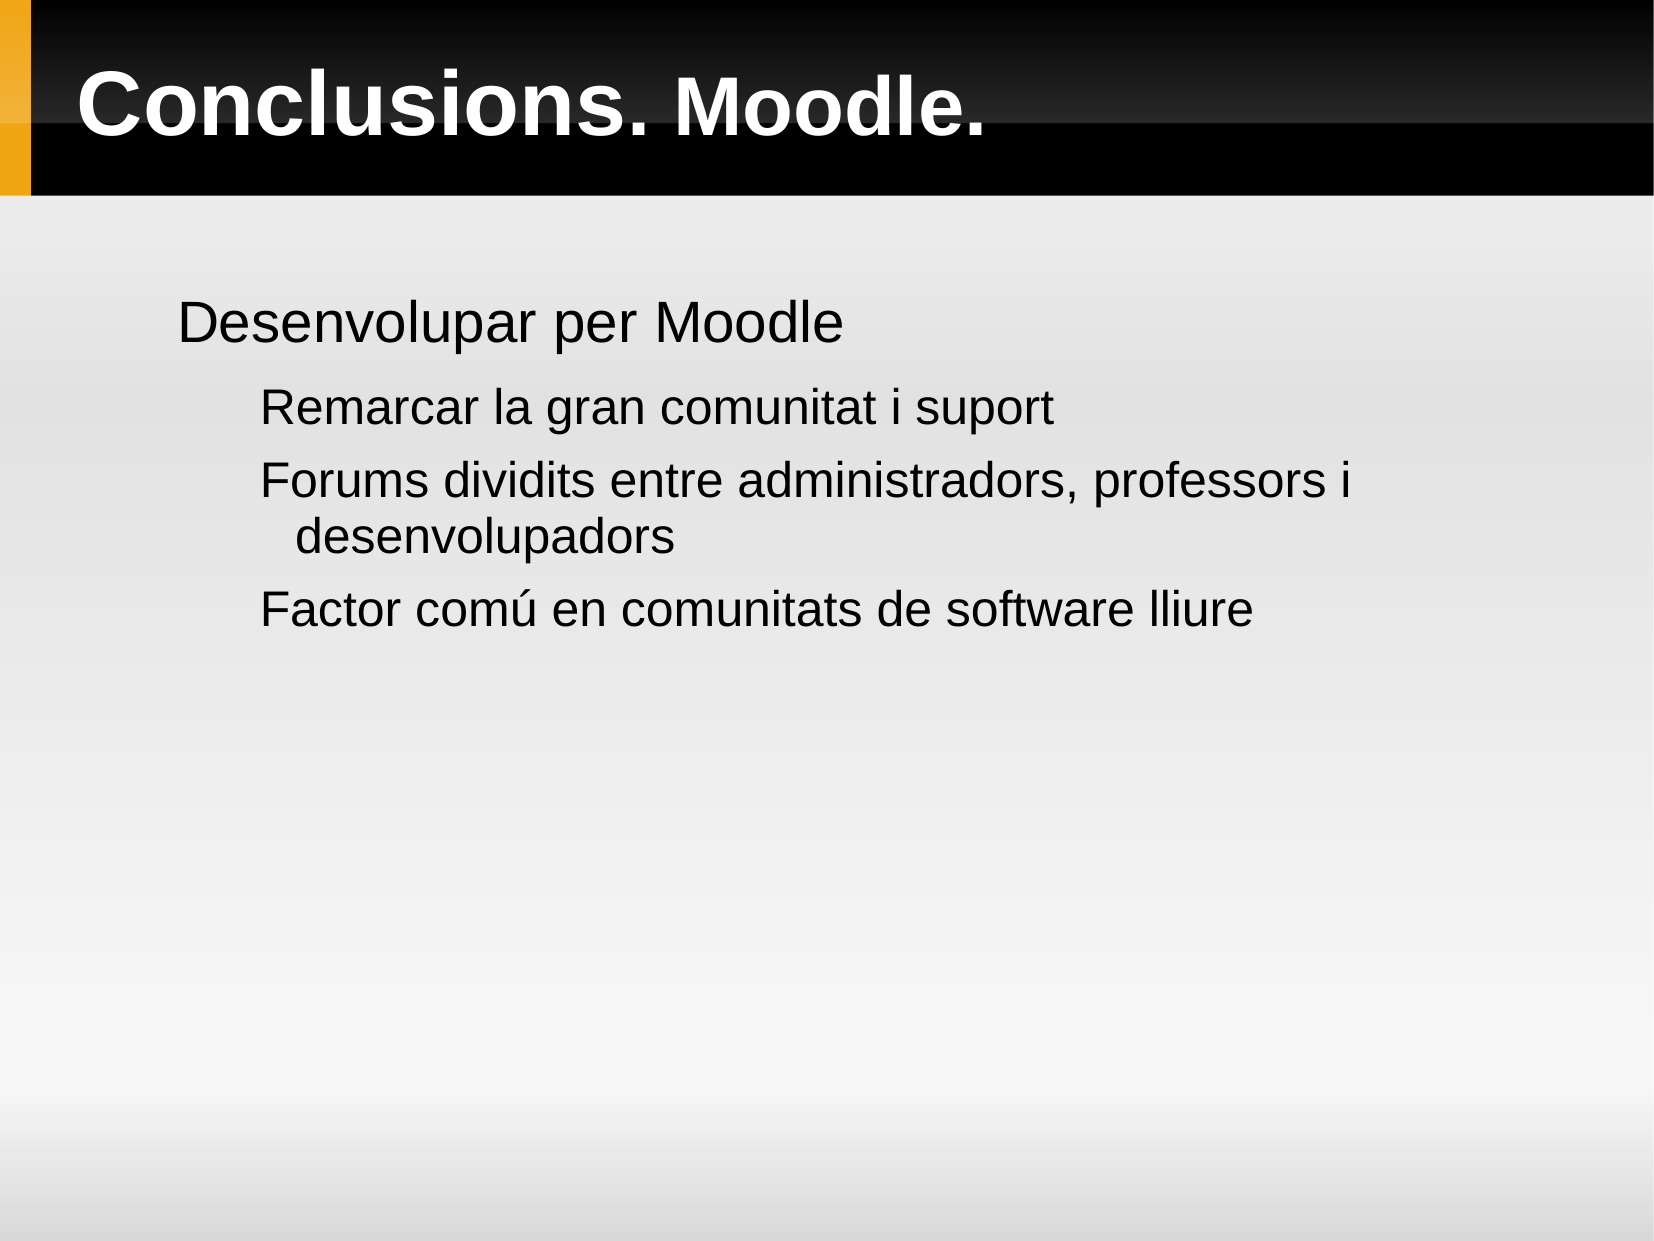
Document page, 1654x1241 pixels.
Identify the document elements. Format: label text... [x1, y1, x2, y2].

title Conclusions. Moodle. [76, 0, 1565, 208]
picture [0, 0, 1654, 1241]
list Desenvolupar per Moodle Remarcar la gran comunitat i suport Forums dividits entre administradors, professors i desenvolupadors Factor comú en comunitats de software lliure [82, 290, 1571, 1109]
